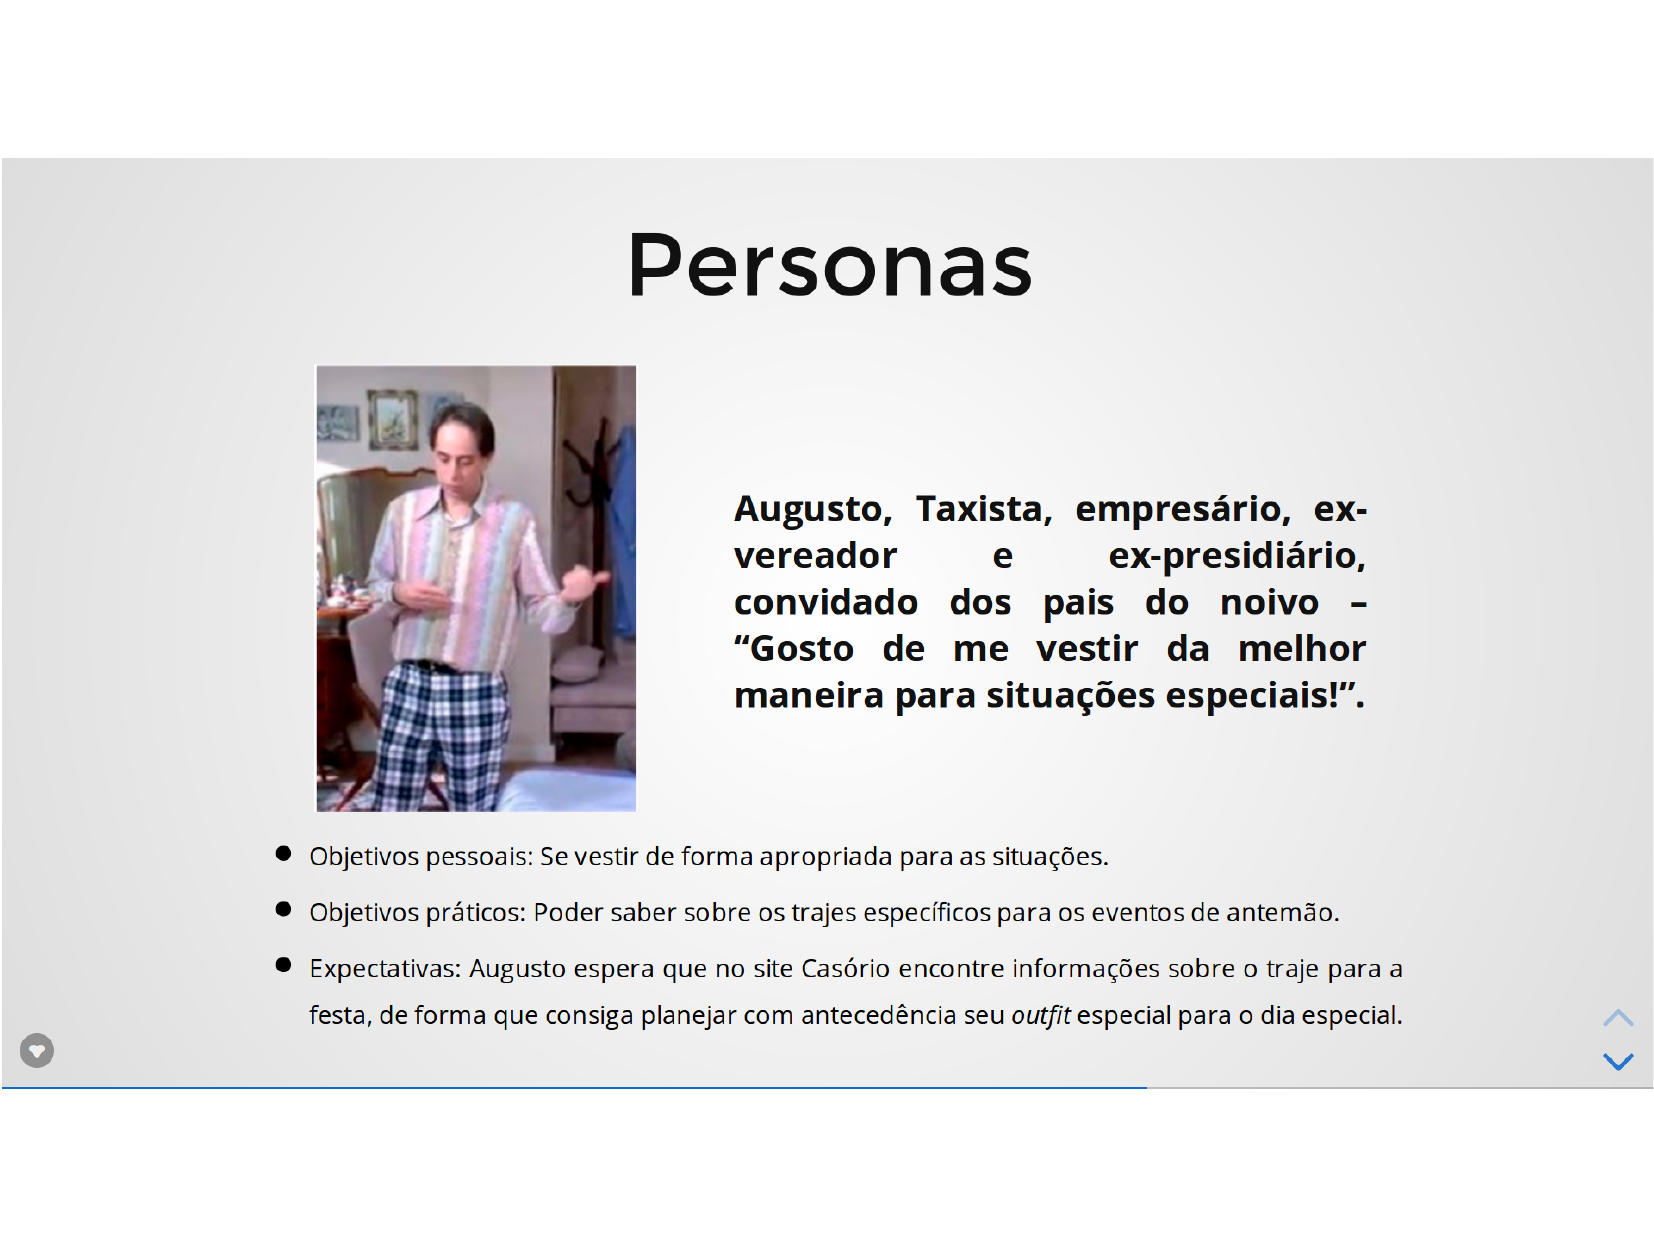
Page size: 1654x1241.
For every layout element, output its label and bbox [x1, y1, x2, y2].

picture [2, 158, 1654, 1089]
